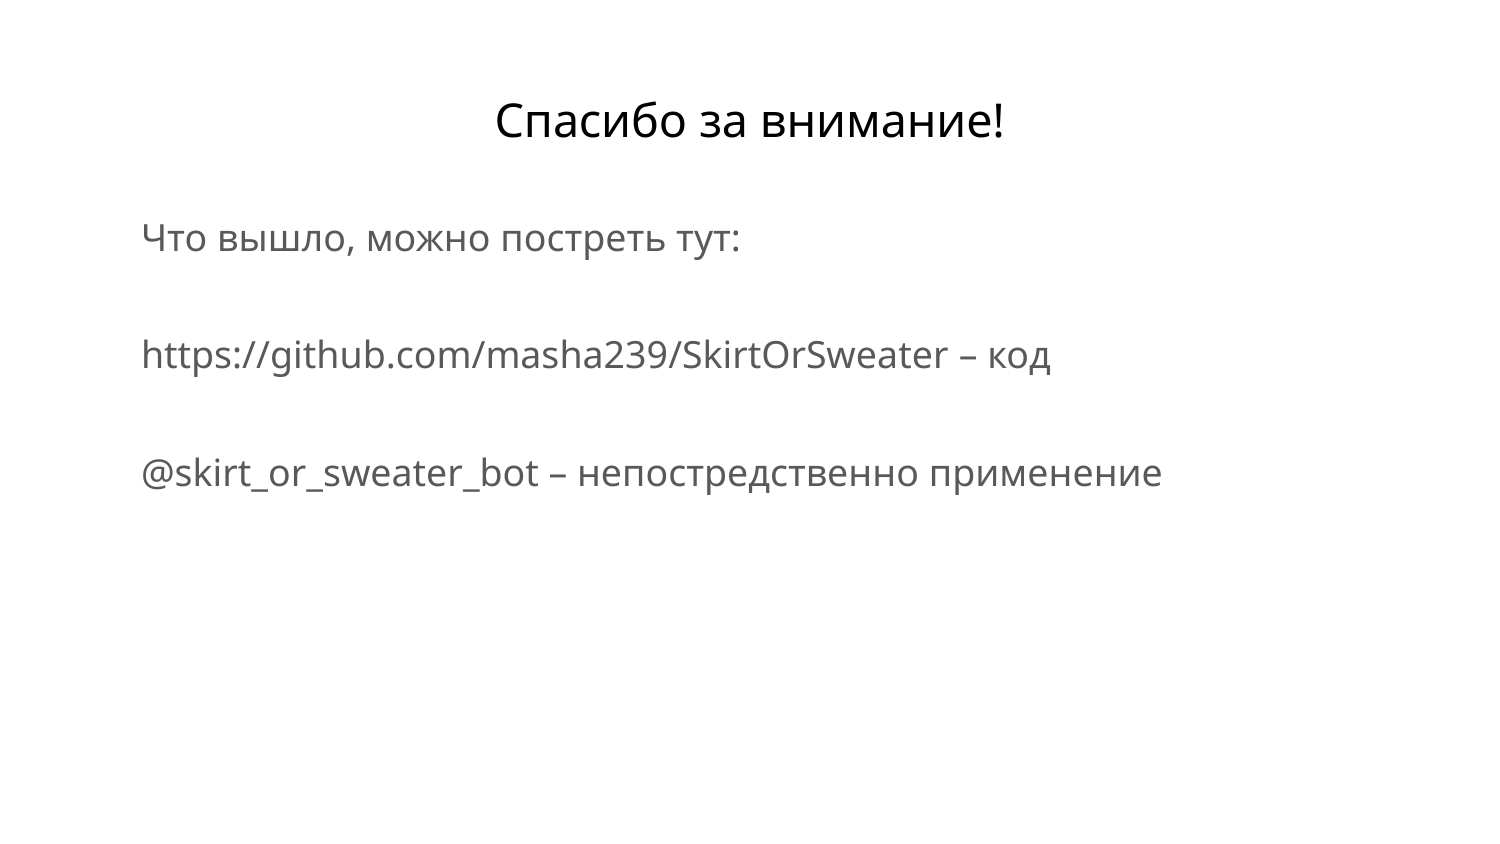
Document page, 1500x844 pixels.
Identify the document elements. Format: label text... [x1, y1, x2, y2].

list Что вышло, можно постреть тут: https://github.com/masha239/SkirtOrSweater – код @skirt_or_sweater_bot – непостредственно применение [51, 189, 1449, 750]
title Спасибо за внимание! [51, 72, 1449, 167]
